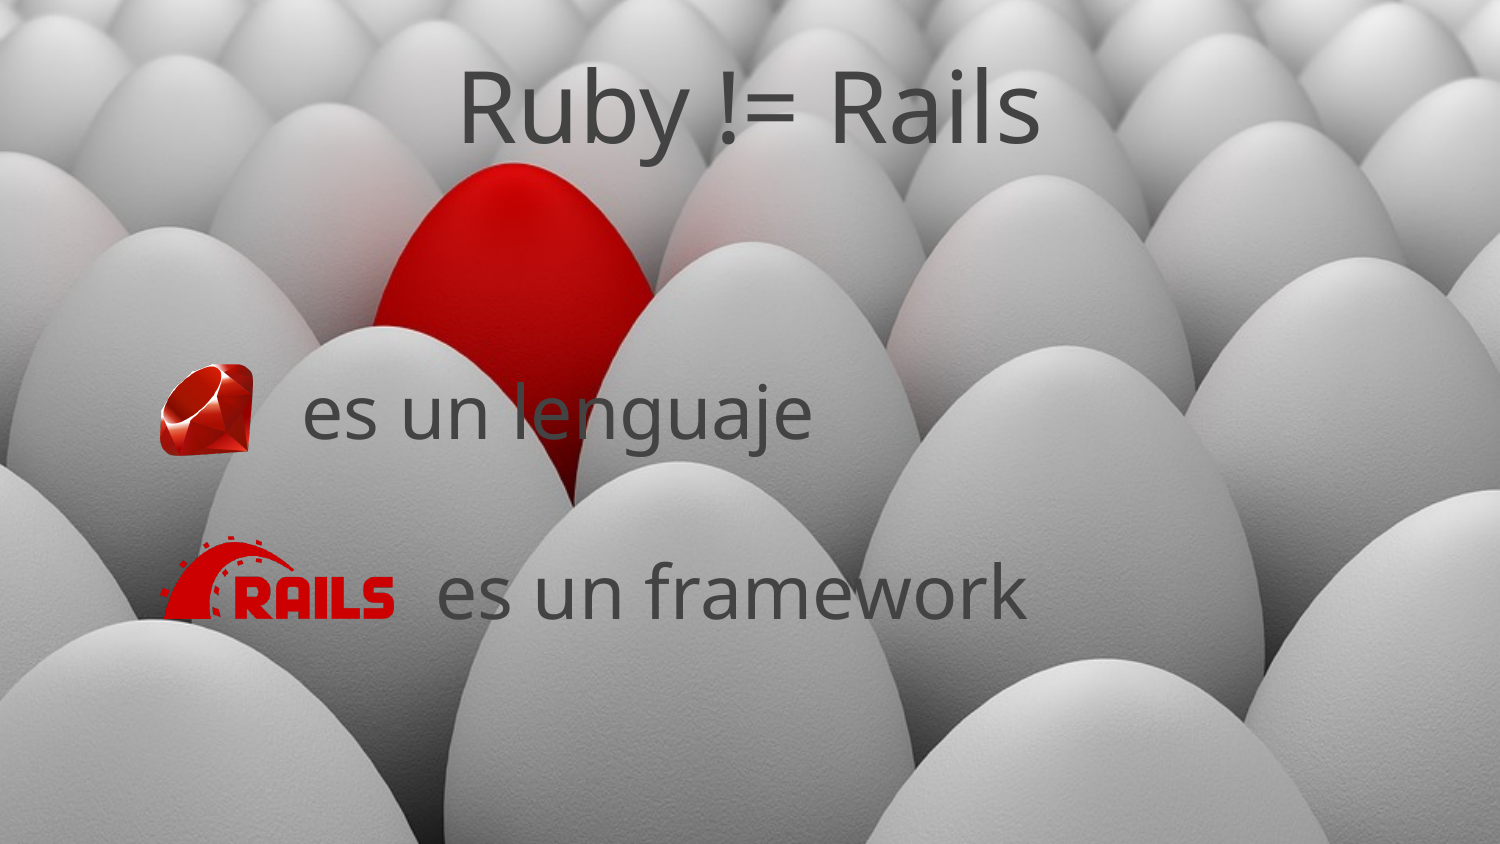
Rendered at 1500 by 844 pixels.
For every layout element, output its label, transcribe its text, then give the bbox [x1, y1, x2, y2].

text_box Ruby != Rails [74, 33, 1425, 175]
text_box es un lenguaje es un framework [87, 364, 1438, 695]
picture [0, 0, 1500, 844]
